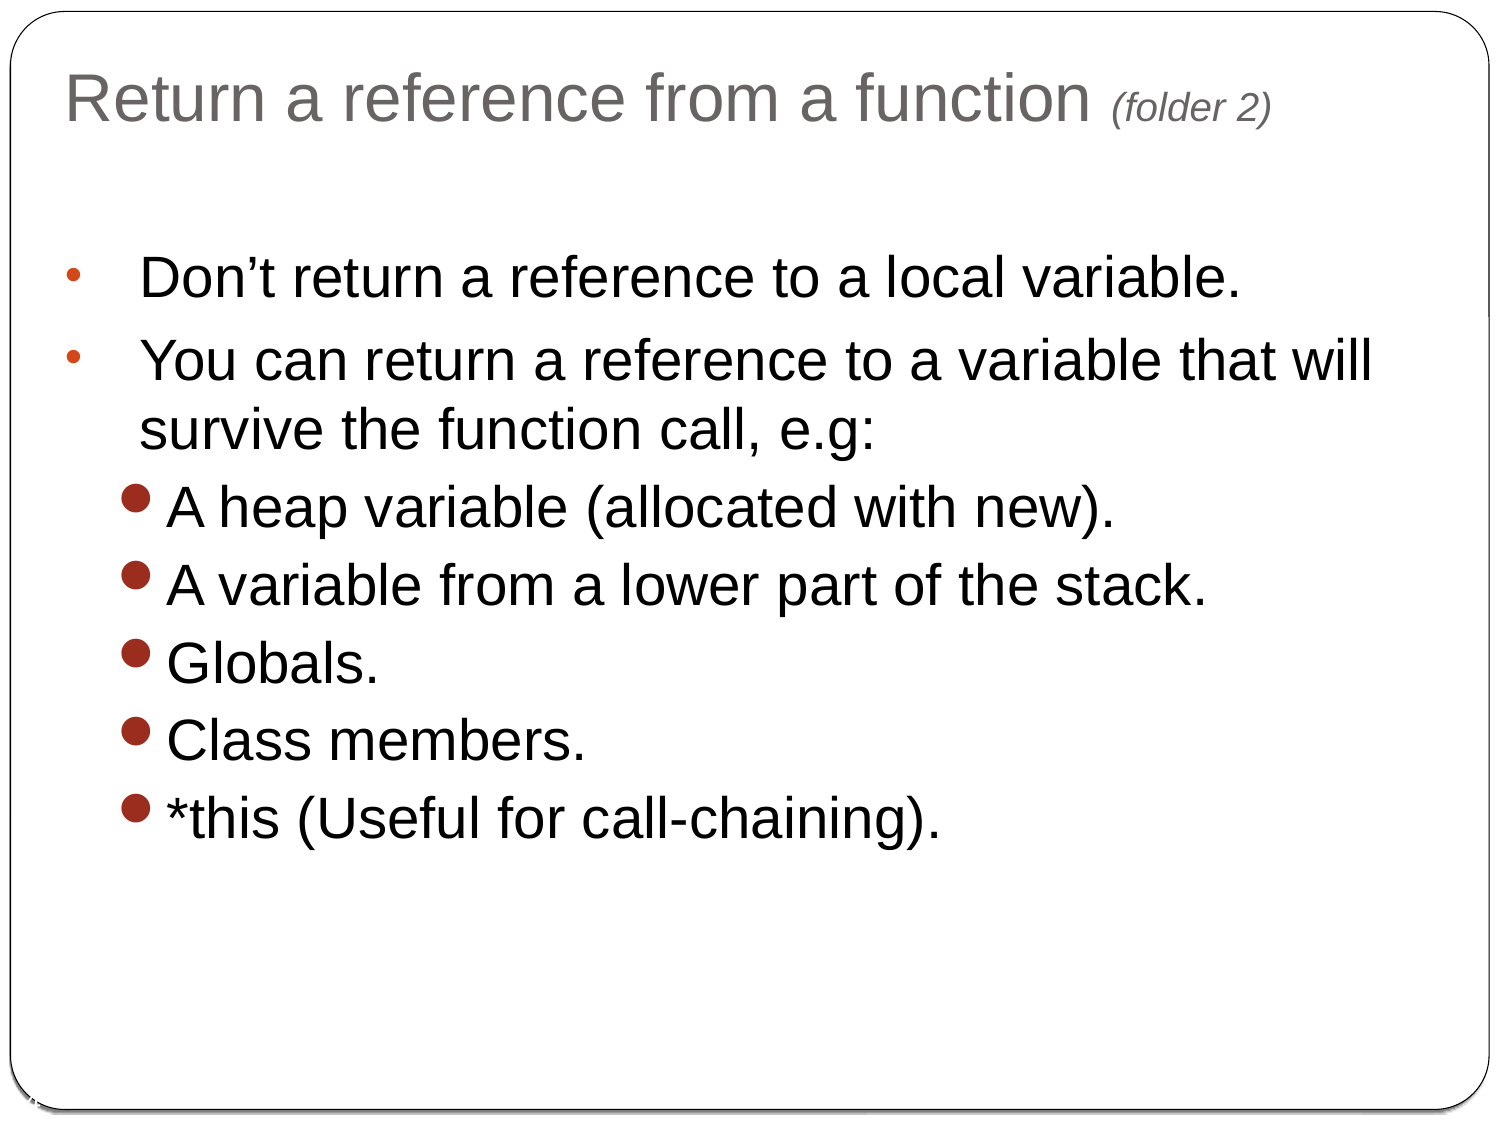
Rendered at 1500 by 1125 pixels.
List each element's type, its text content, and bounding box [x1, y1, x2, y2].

list Don’t return a reference to a local variable. You can return a reference to a variable that will survive the function call, e.g: A heap variable (allocated with new). A variable from a lower part of the stack. Globals. Class members. *this (Useful for call-chaining). [50, 149, 1450, 1088]
slide_number <number> [0, 1074, 50, 1125]
title Return a reference from a function (folder 2) [50, 45, 1450, 149]
